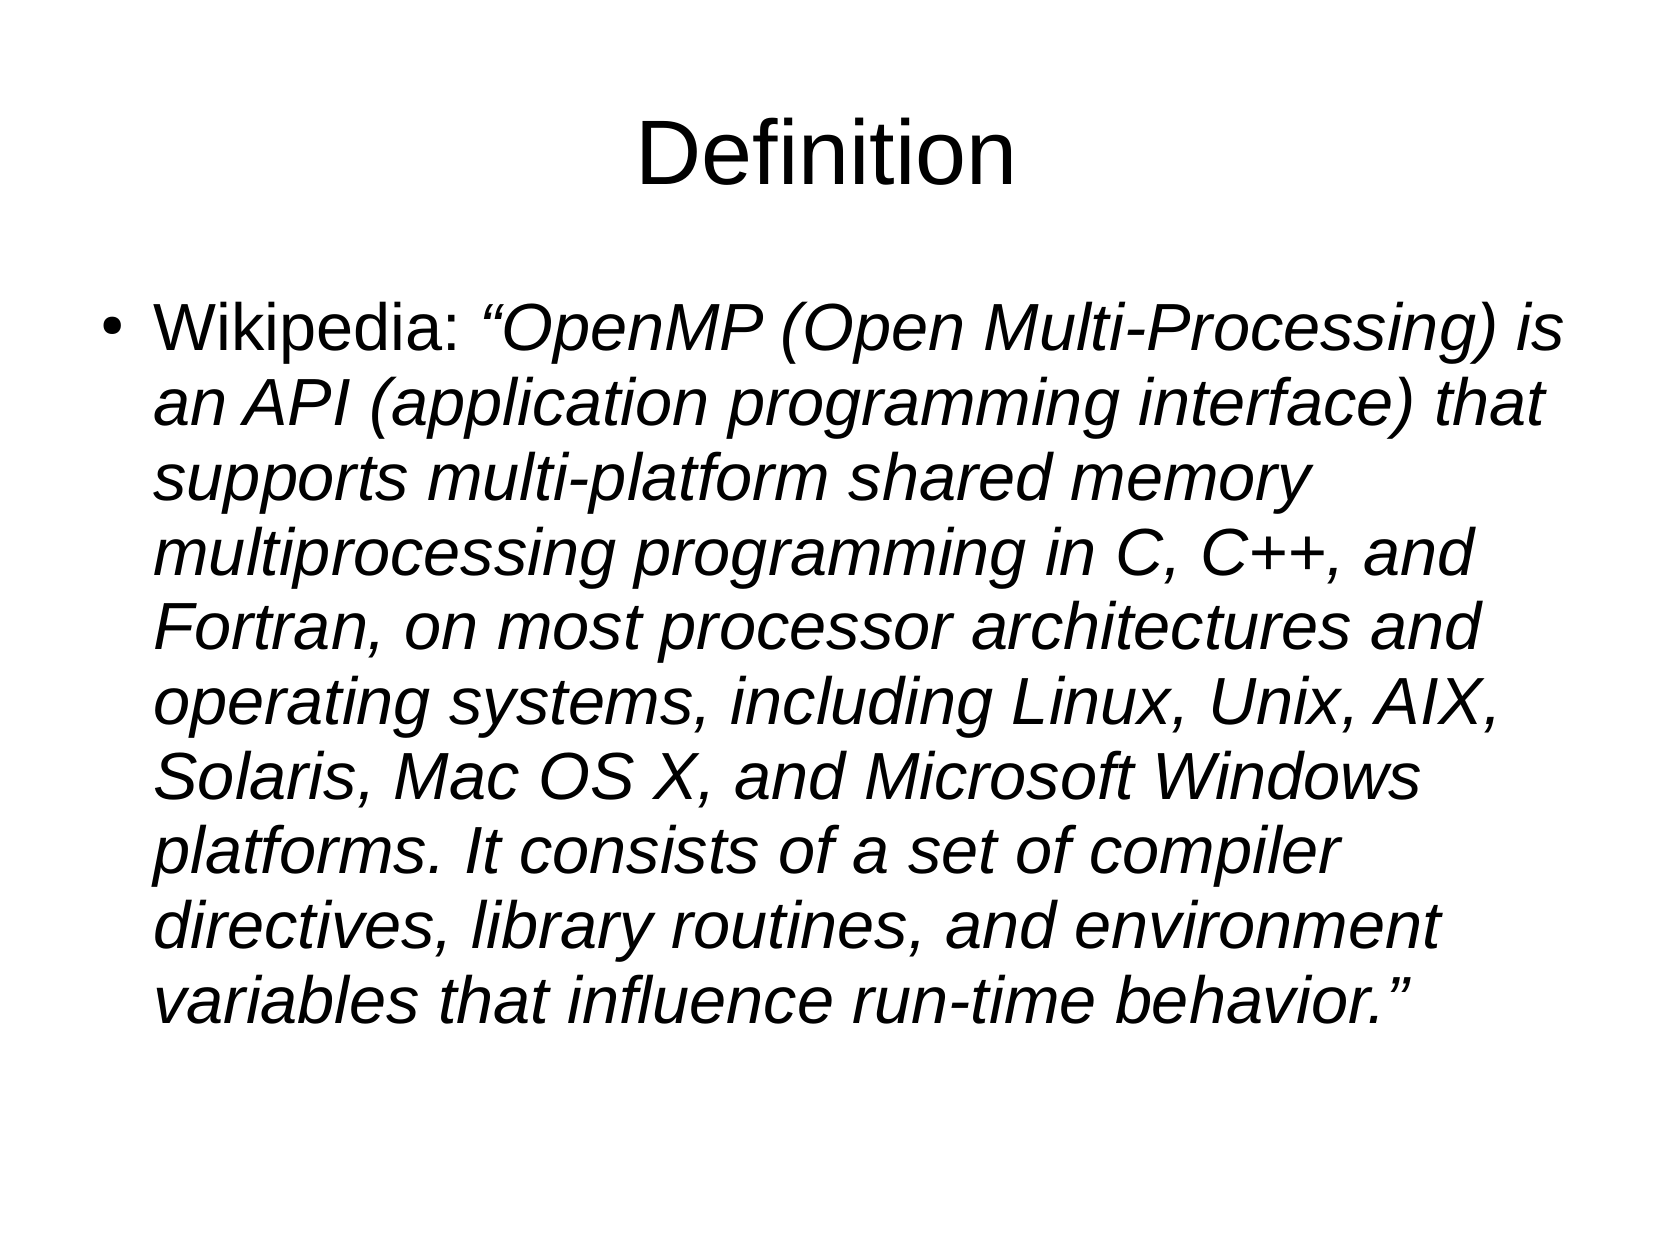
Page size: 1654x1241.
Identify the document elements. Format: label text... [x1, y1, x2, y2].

list Wikipedia: “OpenMP (Open Multi-Processing) is an API (application programming interface) that supports multi-platform shared memory multiprocessing programming in C, C++, and Fortran, on most processor architectures and operating systems, including Linux, Unix, AIX, Solaris, Mac OS X, and Microsoft Windows platforms. It consists of a set of compiler directives, library routines, and environment variables that influence run-time behavior.” [82, 290, 1571, 1109]
title Definition [82, 49, 1571, 257]
